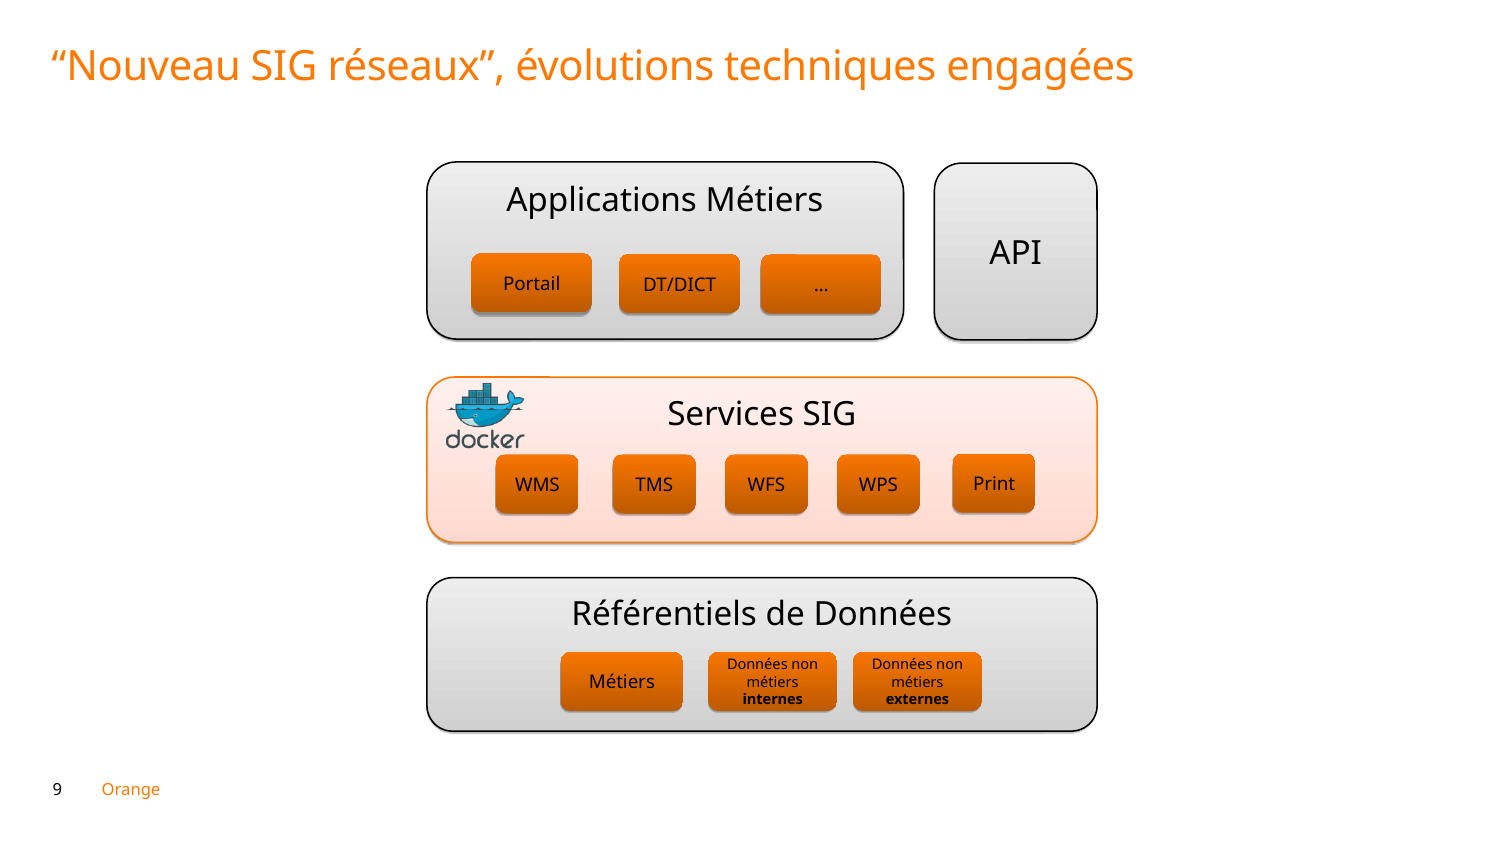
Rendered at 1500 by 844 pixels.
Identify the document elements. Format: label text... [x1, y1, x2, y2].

text_box Services SIG [426, 377, 1098, 543]
text_box Métiers [560, 651, 684, 712]
text_box WFS [725, 454, 808, 514]
text_box DT/DICT [619, 254, 740, 314]
text_box … [760, 254, 882, 314]
text_box Applications Métiers [426, 161, 904, 340]
text_box API [934, 163, 1098, 340]
text_box WMS [495, 454, 579, 514]
text_box Données non métiers externes [853, 651, 982, 712]
picture [431, 368, 538, 463]
text_box Données non métiers internes [708, 651, 838, 712]
text_box TMS [612, 454, 696, 514]
text_box Référentiels de Données [426, 577, 1098, 732]
text_box Print [952, 453, 1036, 513]
text_box Portail [471, 253, 592, 313]
title “Nouveau SIG réseaux”, évolutions techniques engagées [51, 43, 1449, 115]
text_box WPS [837, 454, 920, 514]
